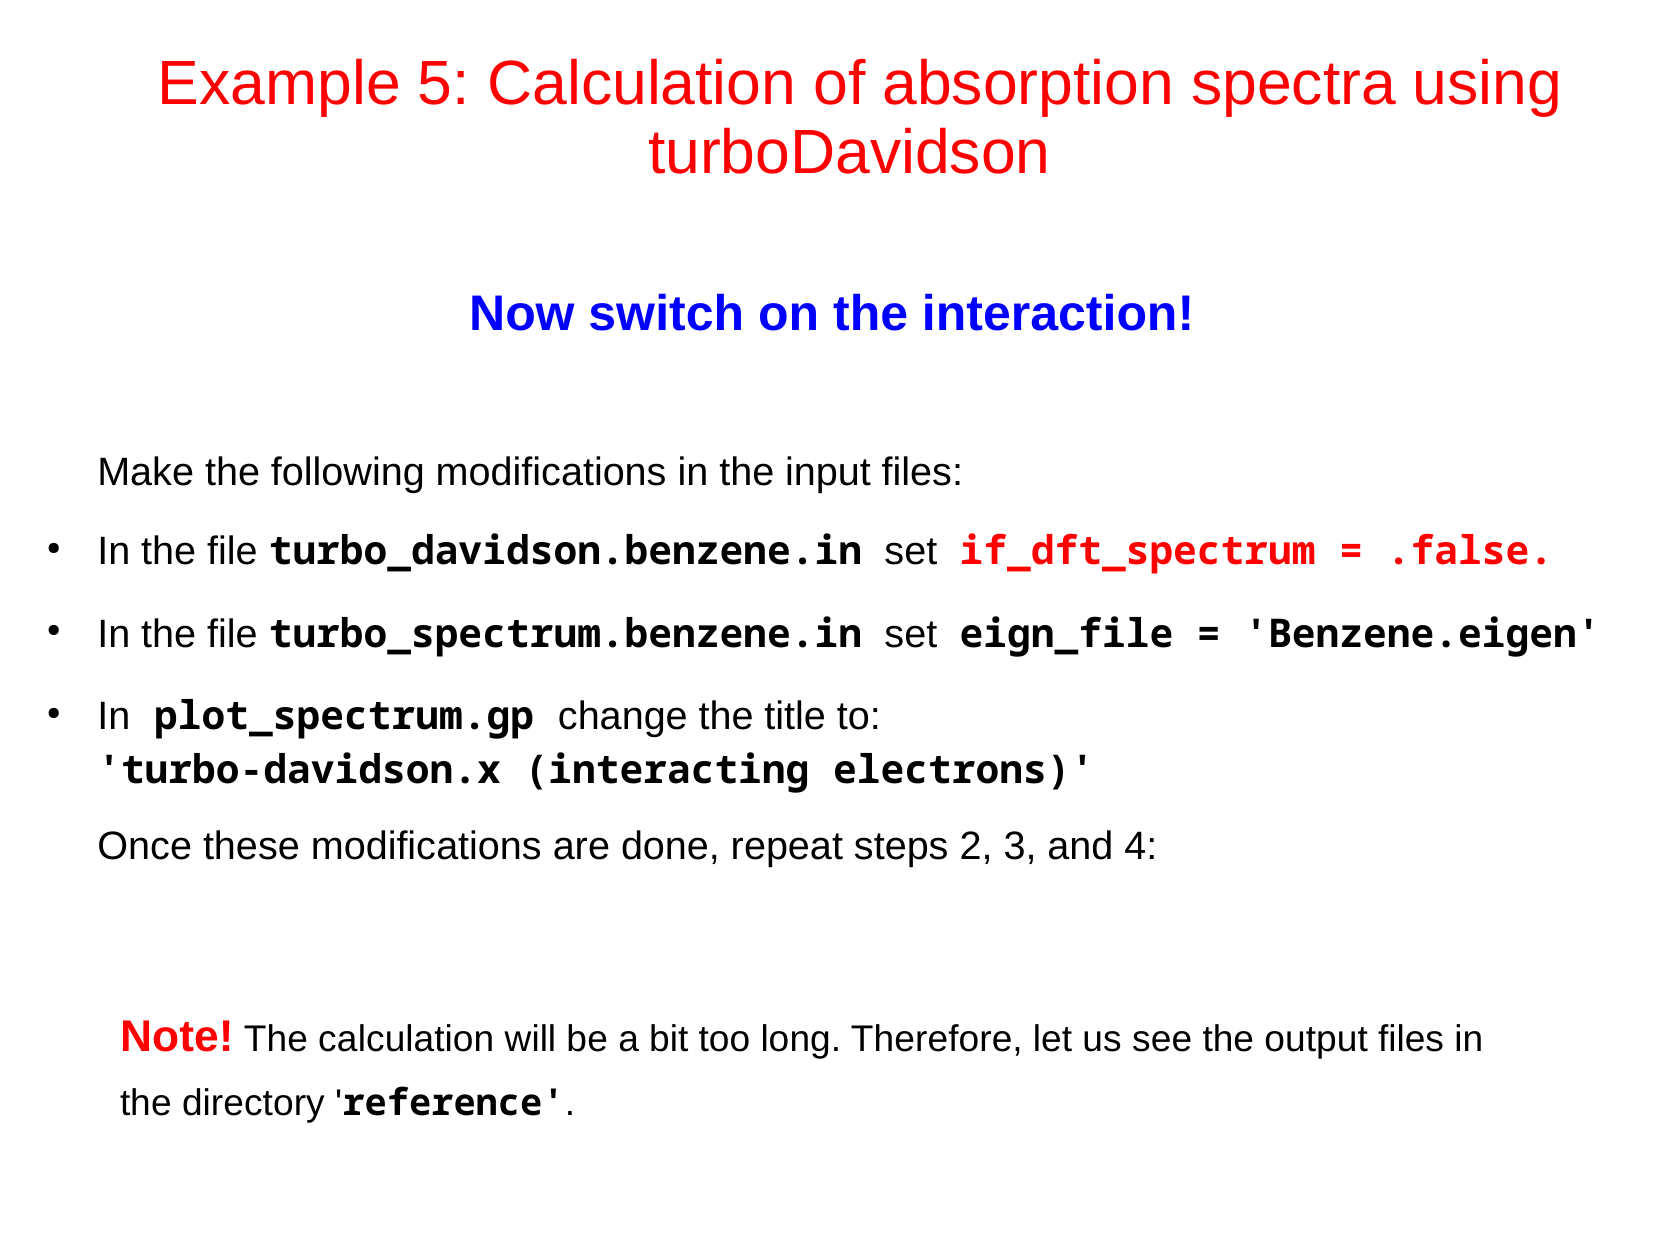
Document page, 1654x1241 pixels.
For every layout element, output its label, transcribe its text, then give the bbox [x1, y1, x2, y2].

list Make the following modifications in the input files: In the file turbo_davidson.benzene.in set if_dft_spectrum = .false. In the file turbo_spectrum.benzene.in set eign_file = 'Benzene.eigen' In plot_spectrum.gp change the title to: 'turbo-davidson.x (interacting electrons)' Once these modifications are done, repeat steps 2, 3, and 4: [30, 449, 1606, 881]
list Now switch on the interaction! [398, 269, 1261, 387]
text_box Example 5: Calculation of absorption spectra using turboDavidson [15, 33, 1654, 202]
list Note! The calculation will be a bit too long. Therefore, let us see the output files in the directory 'reference'. [56, 1011, 1546, 1129]
